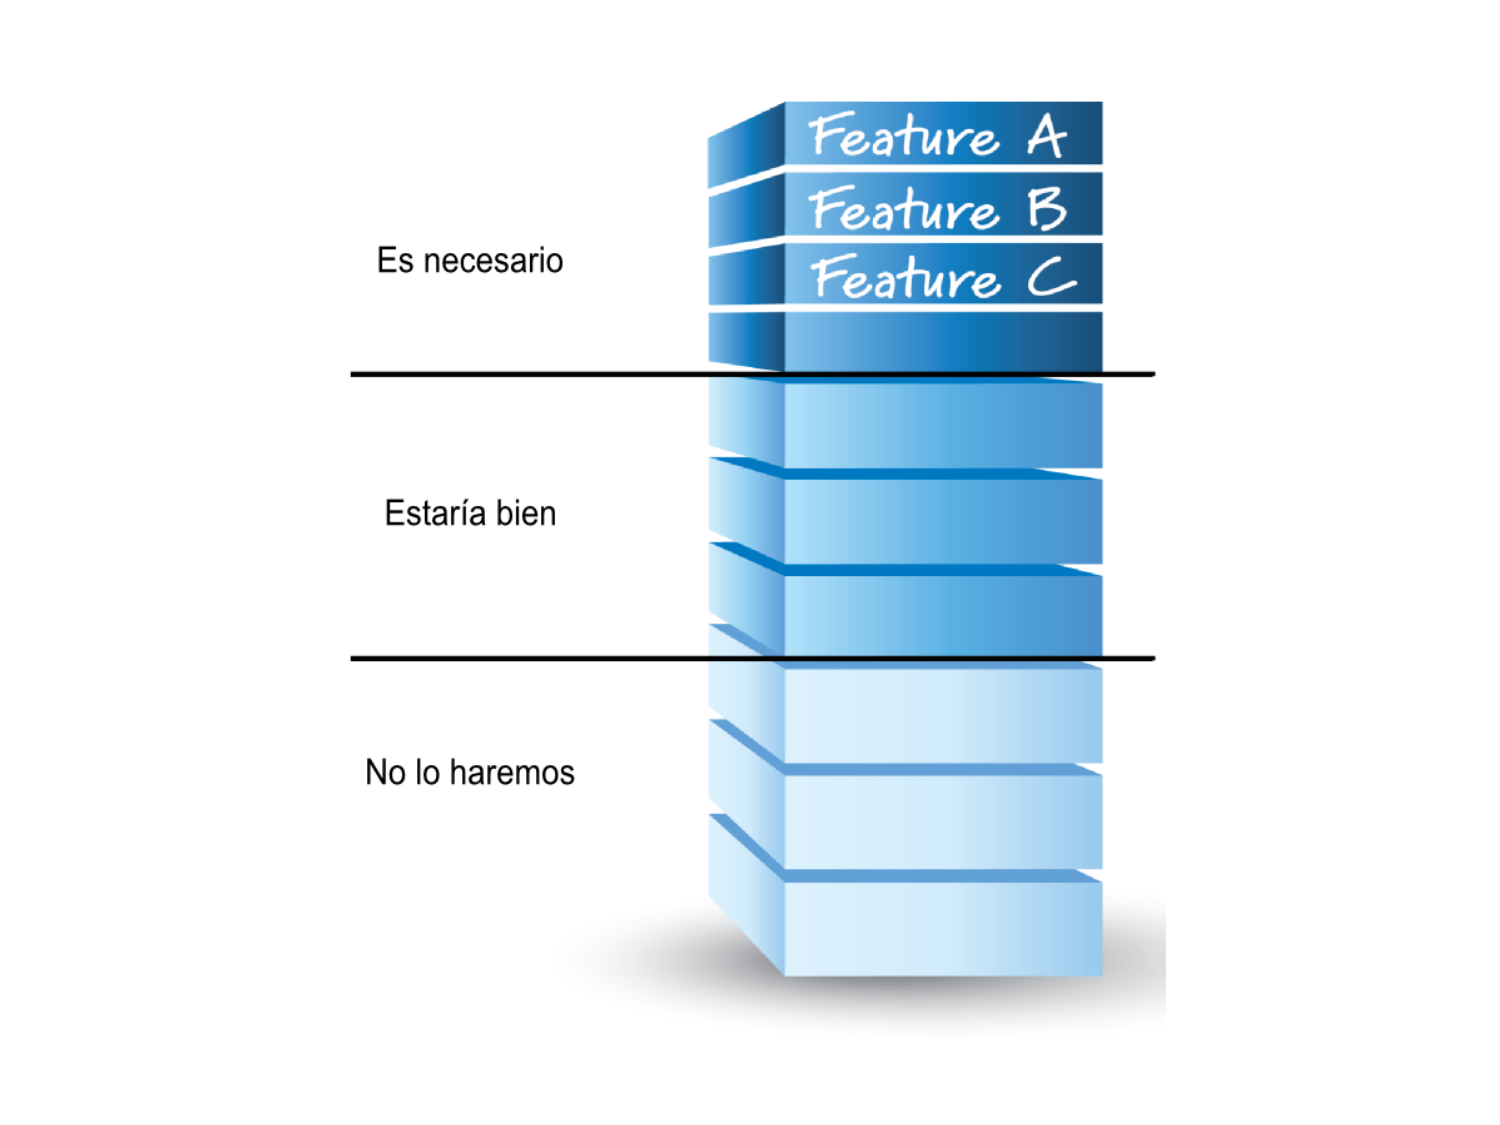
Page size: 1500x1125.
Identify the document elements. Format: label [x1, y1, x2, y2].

picture [341, 83, 1166, 1047]
